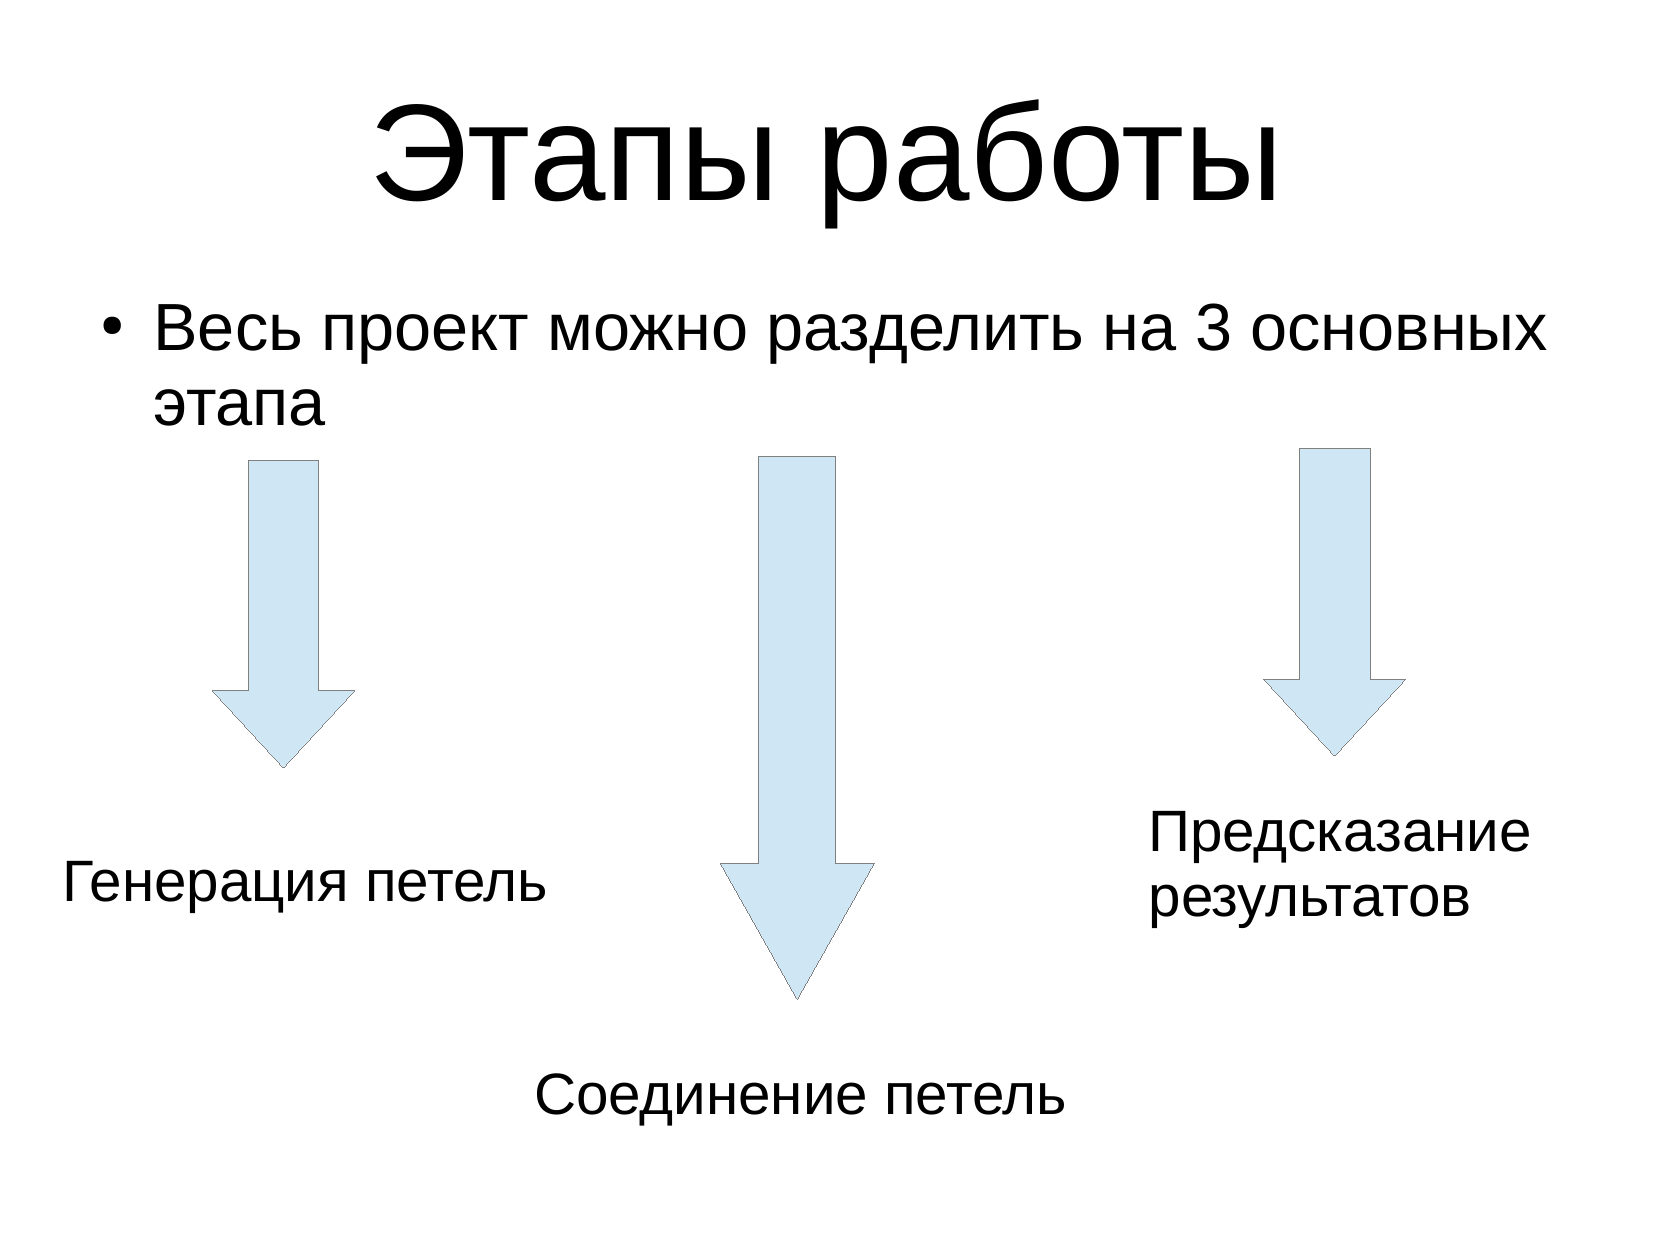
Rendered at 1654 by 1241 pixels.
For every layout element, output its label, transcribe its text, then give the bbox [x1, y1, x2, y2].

text_box Соединение петель [519, 1054, 1083, 1134]
list Весь проект можно разделить на 3 основных этапа [82, 290, 1571, 1109]
text_box Генерация петель [47, 841, 563, 922]
text_box [212, 460, 355, 768]
text_box [1263, 448, 1406, 756]
title Этапы работы [82, 49, 1571, 257]
text_box Предсказание результатов [1133, 791, 1583, 936]
text_box [720, 456, 875, 1000]
